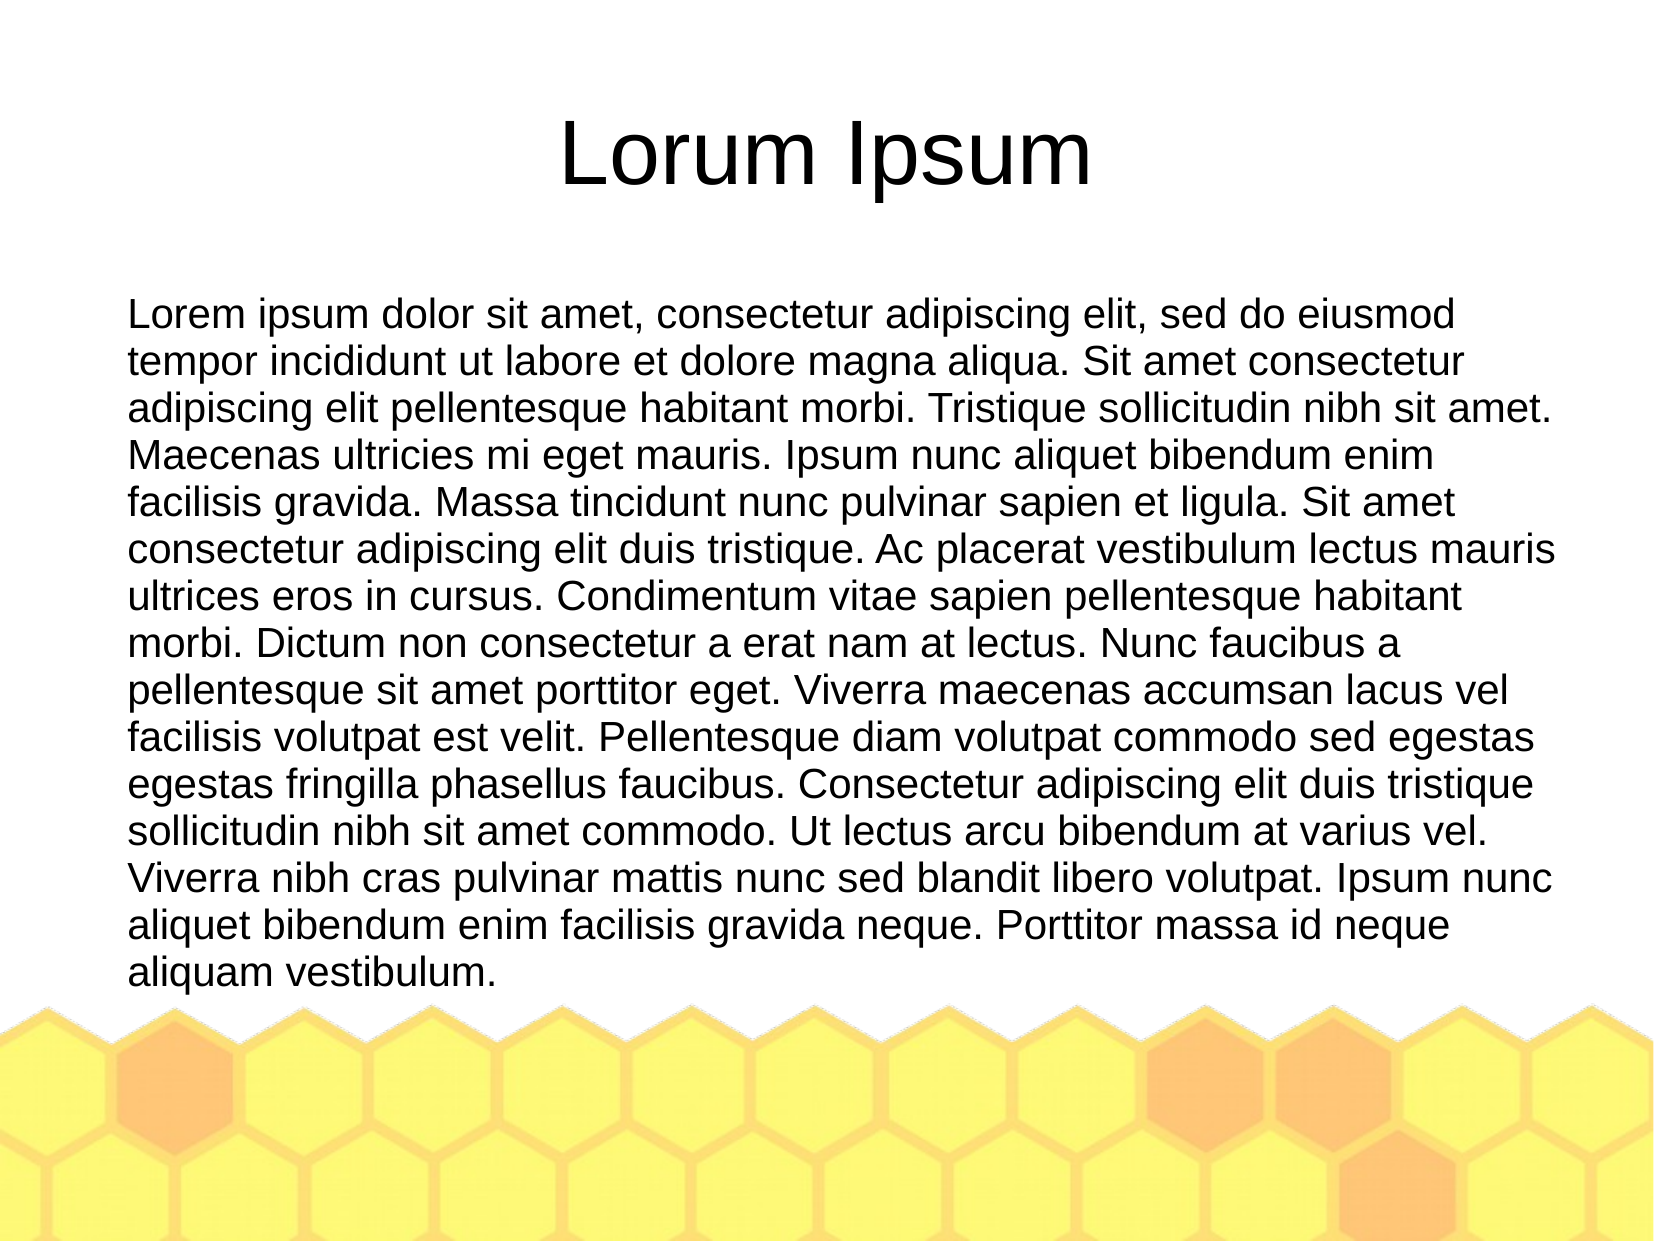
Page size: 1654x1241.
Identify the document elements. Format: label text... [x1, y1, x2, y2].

title Lorum Ipsum [82, 49, 1571, 257]
picture [0, 1001, 1654, 1241]
list Lorem ipsum dolor sit amet, consectetur adipiscing elit, sed do eiusmod tempor incididunt ut labore et dolore magna aliqua. Sit amet consectetur adipiscing elit pellentesque habitant morbi. Tristique sollicitudin nibh sit amet. Maecenas ultricies mi eget mauris. Ipsum nunc aliquet bibendum enim facilisis gravida. Massa tincidunt nunc pulvinar sapien et ligula. Sit amet consectetur adipiscing elit duis tristique. Ac placerat vestibulum lectus mauris ultrices eros in cursus. Condimentum vitae sapien pellentesque habitant morbi. Dictum non consectetur a erat nam at lectus. Nunc faucibus a pellentesque sit amet porttitor eget. Viverra maecenas accumsan lacus vel facilisis volutpat est velit. Pellentesque diam volutpat commodo sed egestas egestas fringilla phasellus faucibus. Consectetur adipiscing elit duis tristique sollicitudin nibh sit amet commodo. Ut lectus arcu bibendum at varius vel. Viverra nibh cras pulvinar mattis nunc sed blandit libero volutpat. Ipsum nunc aliquet bibendum enim facilisis gravida neque. Porttitor massa id neque aliquam vestibulum. [82, 290, 1571, 1010]
